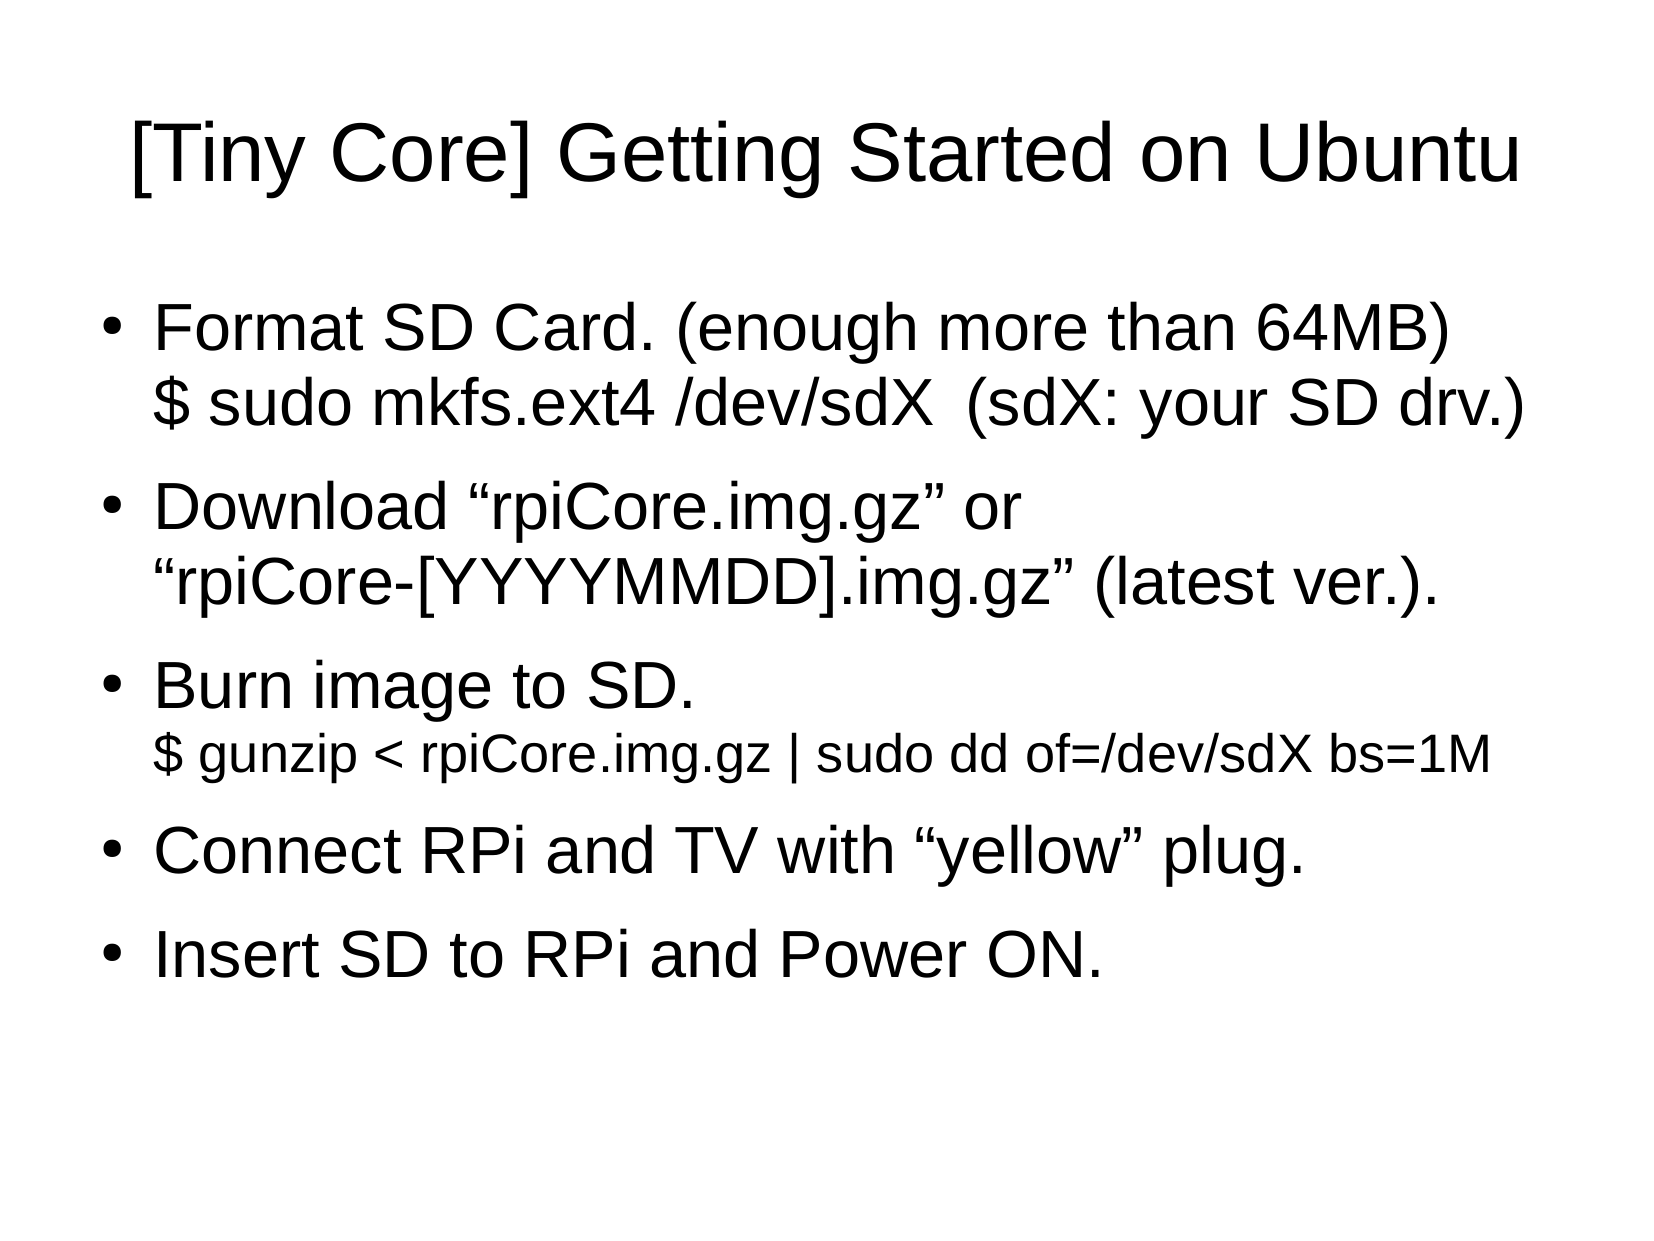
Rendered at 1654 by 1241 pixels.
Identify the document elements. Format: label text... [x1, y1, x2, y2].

title [Tiny Core] Getting Started on Ubuntu [82, 49, 1571, 257]
list Format SD Card. (enough more than 64MB) $ sudo mkfs.ext4 /dev/sdX (sdX: your SD drv.) Download “rpiCore.img.gz” or “rpiCore-[YYYYMMDD].img.gz” (latest ver.). Burn image to SD. $ gunzip < rpiCore.img.gz | sudo dd of=/dev/sdX bs=1M Connect RPi and TV with “yellow” plug. Insert SD to RPi and Power ON. [82, 290, 1538, 1010]
